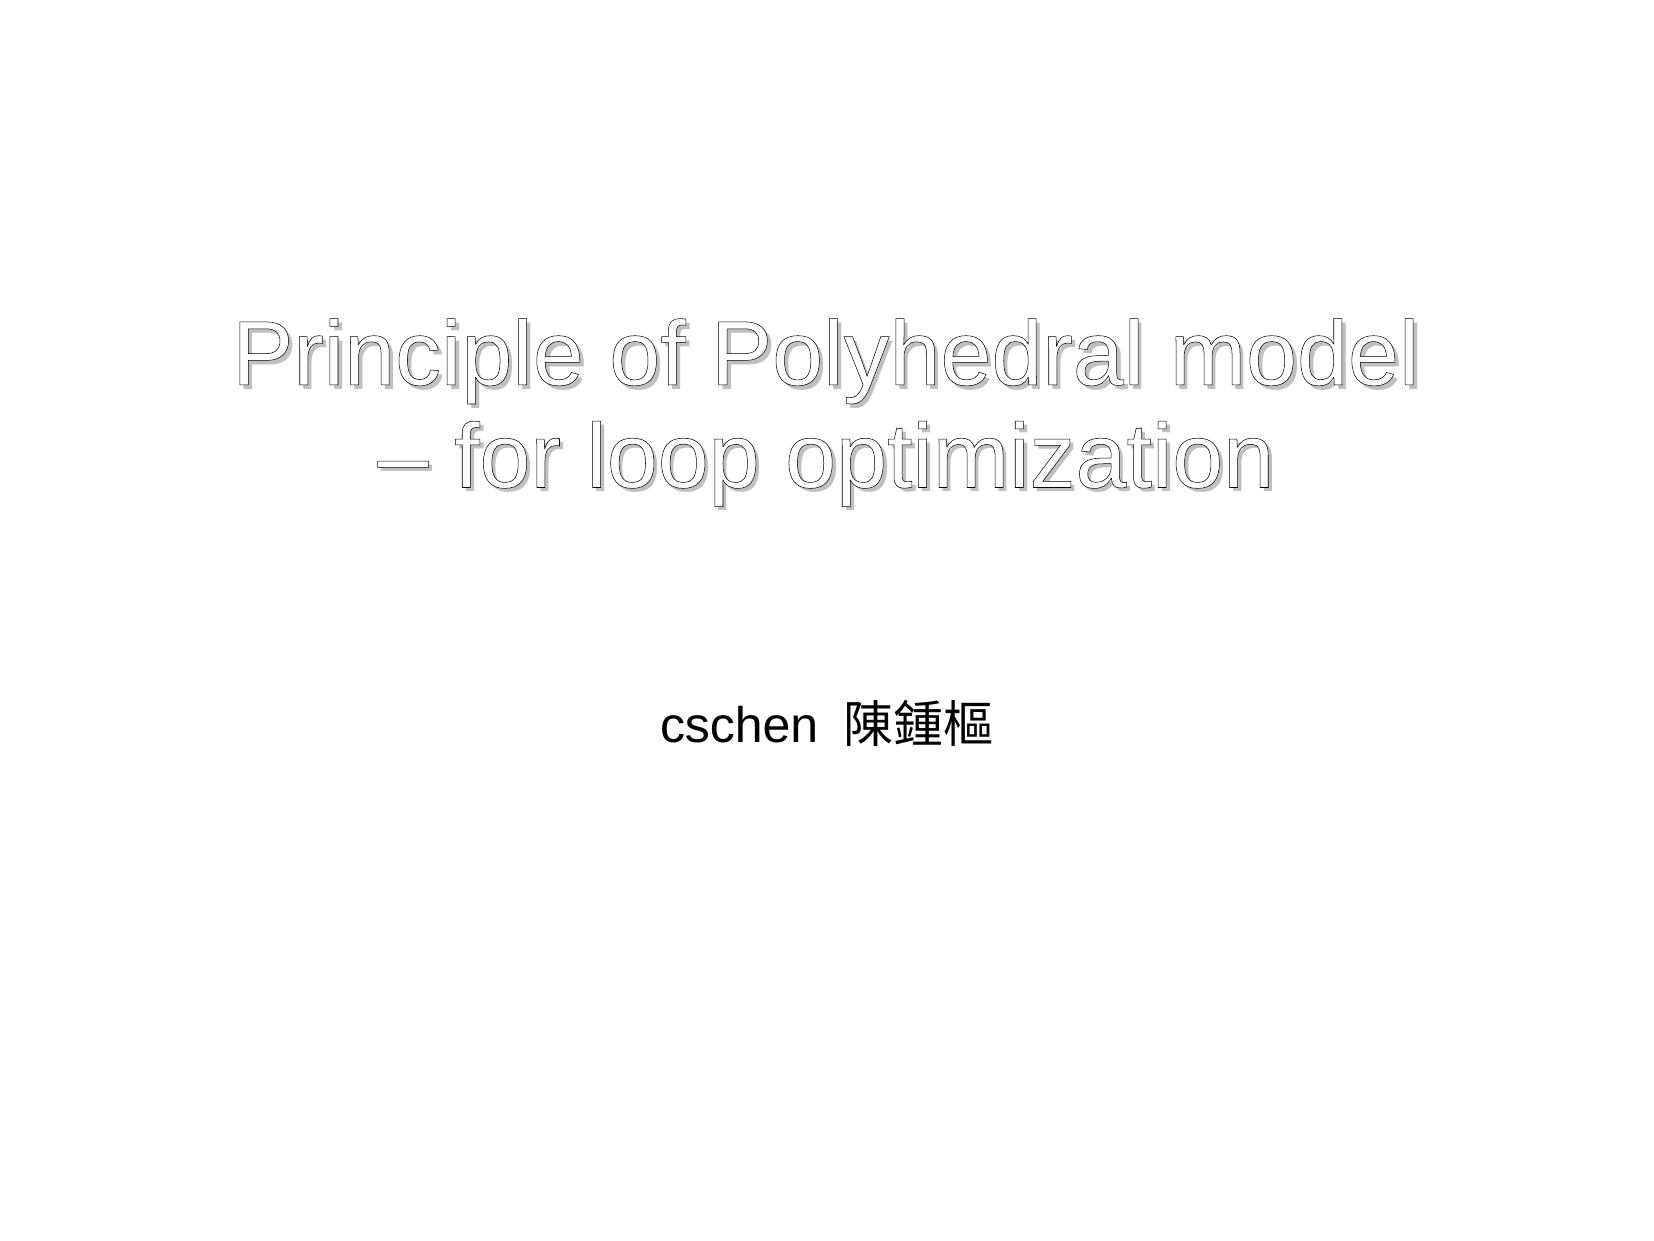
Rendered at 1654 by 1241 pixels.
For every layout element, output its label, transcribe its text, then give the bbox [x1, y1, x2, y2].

subtitle Principle of Polyhedral model – for loop optimization cschen 陳鍾樞 [82, 49, 1571, 1010]
